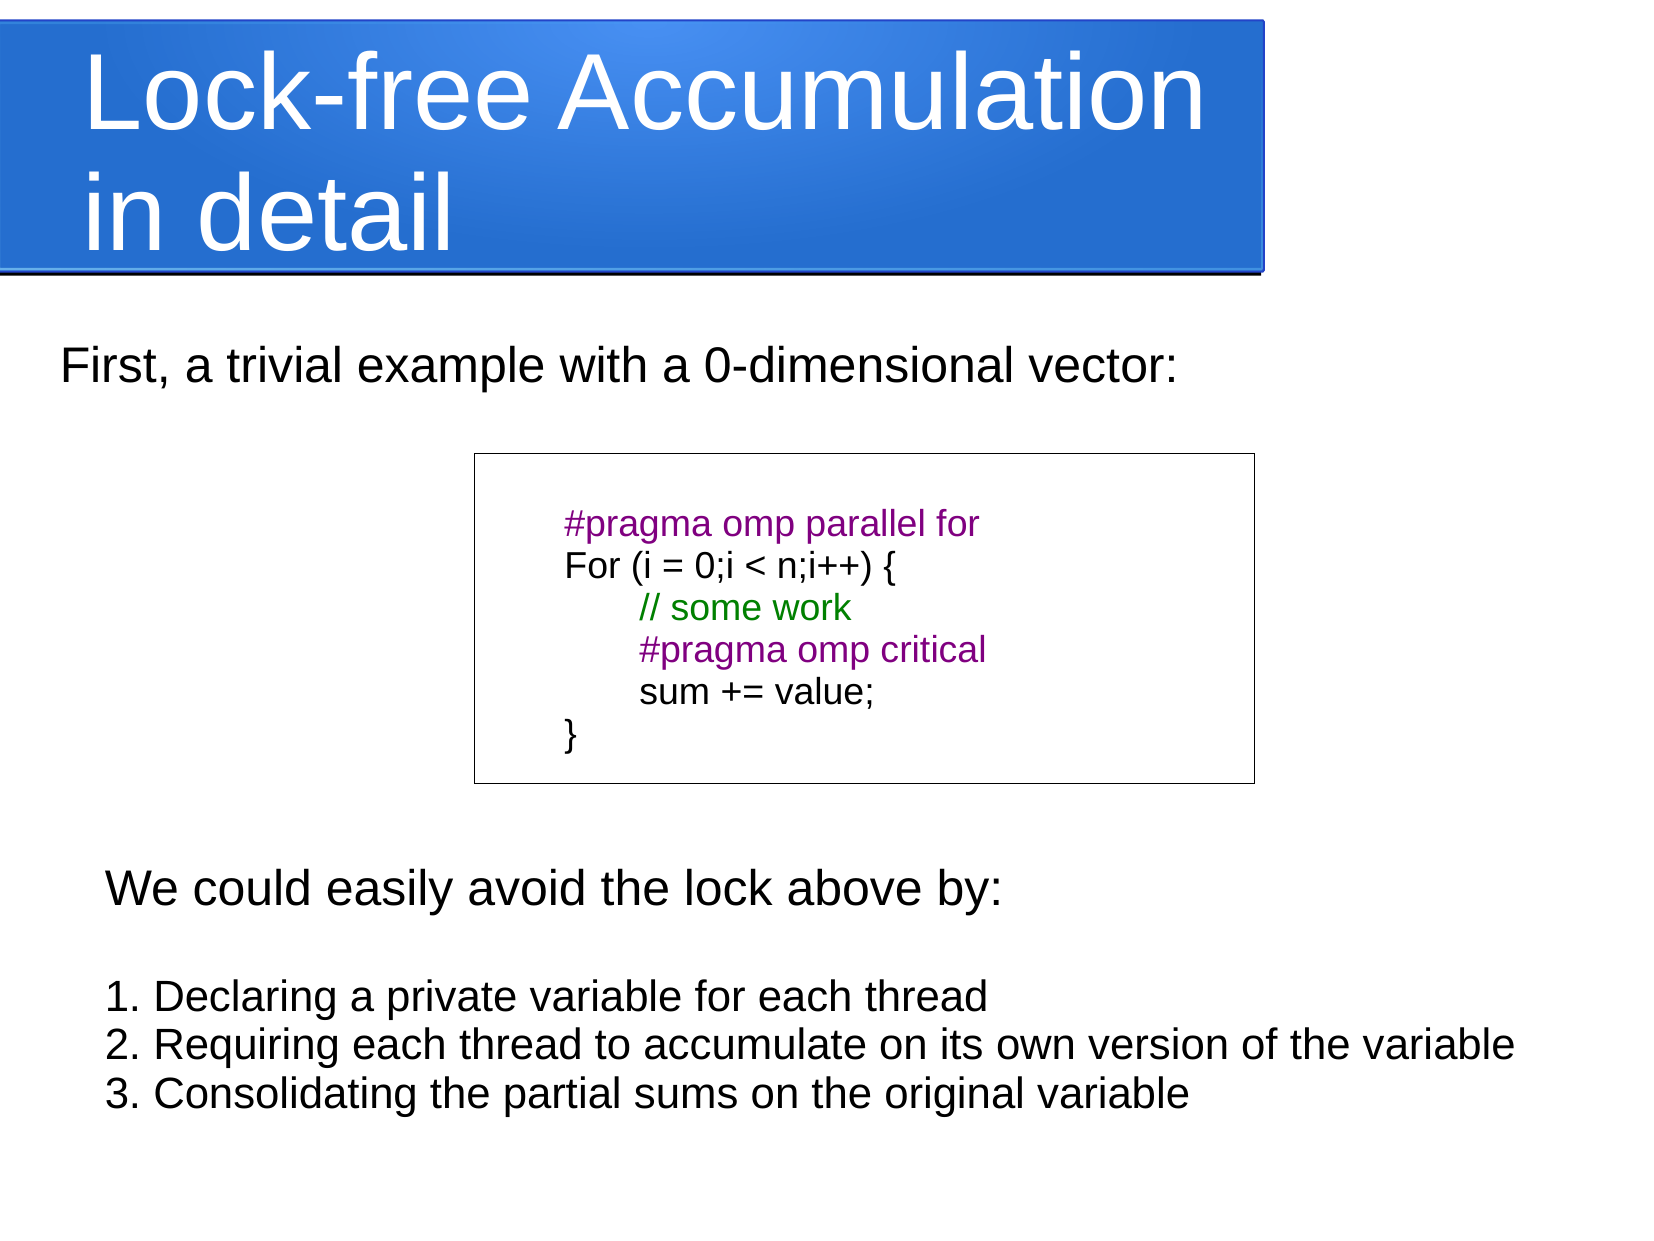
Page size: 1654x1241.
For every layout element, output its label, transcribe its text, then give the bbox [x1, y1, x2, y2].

text_box We could easily avoid the lock above by: Declaring a private variable for each thread Requiring each thread to accumulate on its own version of the variable Consolidating the partial sums on the original variable [90, 852, 1561, 1126]
text_box First, a trivial example with a 0-dimensional vector: [45, 330, 1411, 401]
text_box #pragma omp parallel for For (i = 0;i < n;i++) { // some work #pragma omp critical sum += value; } [474, 453, 1255, 784]
title Lock-free Accumulation in detail [82, 31, 1250, 274]
